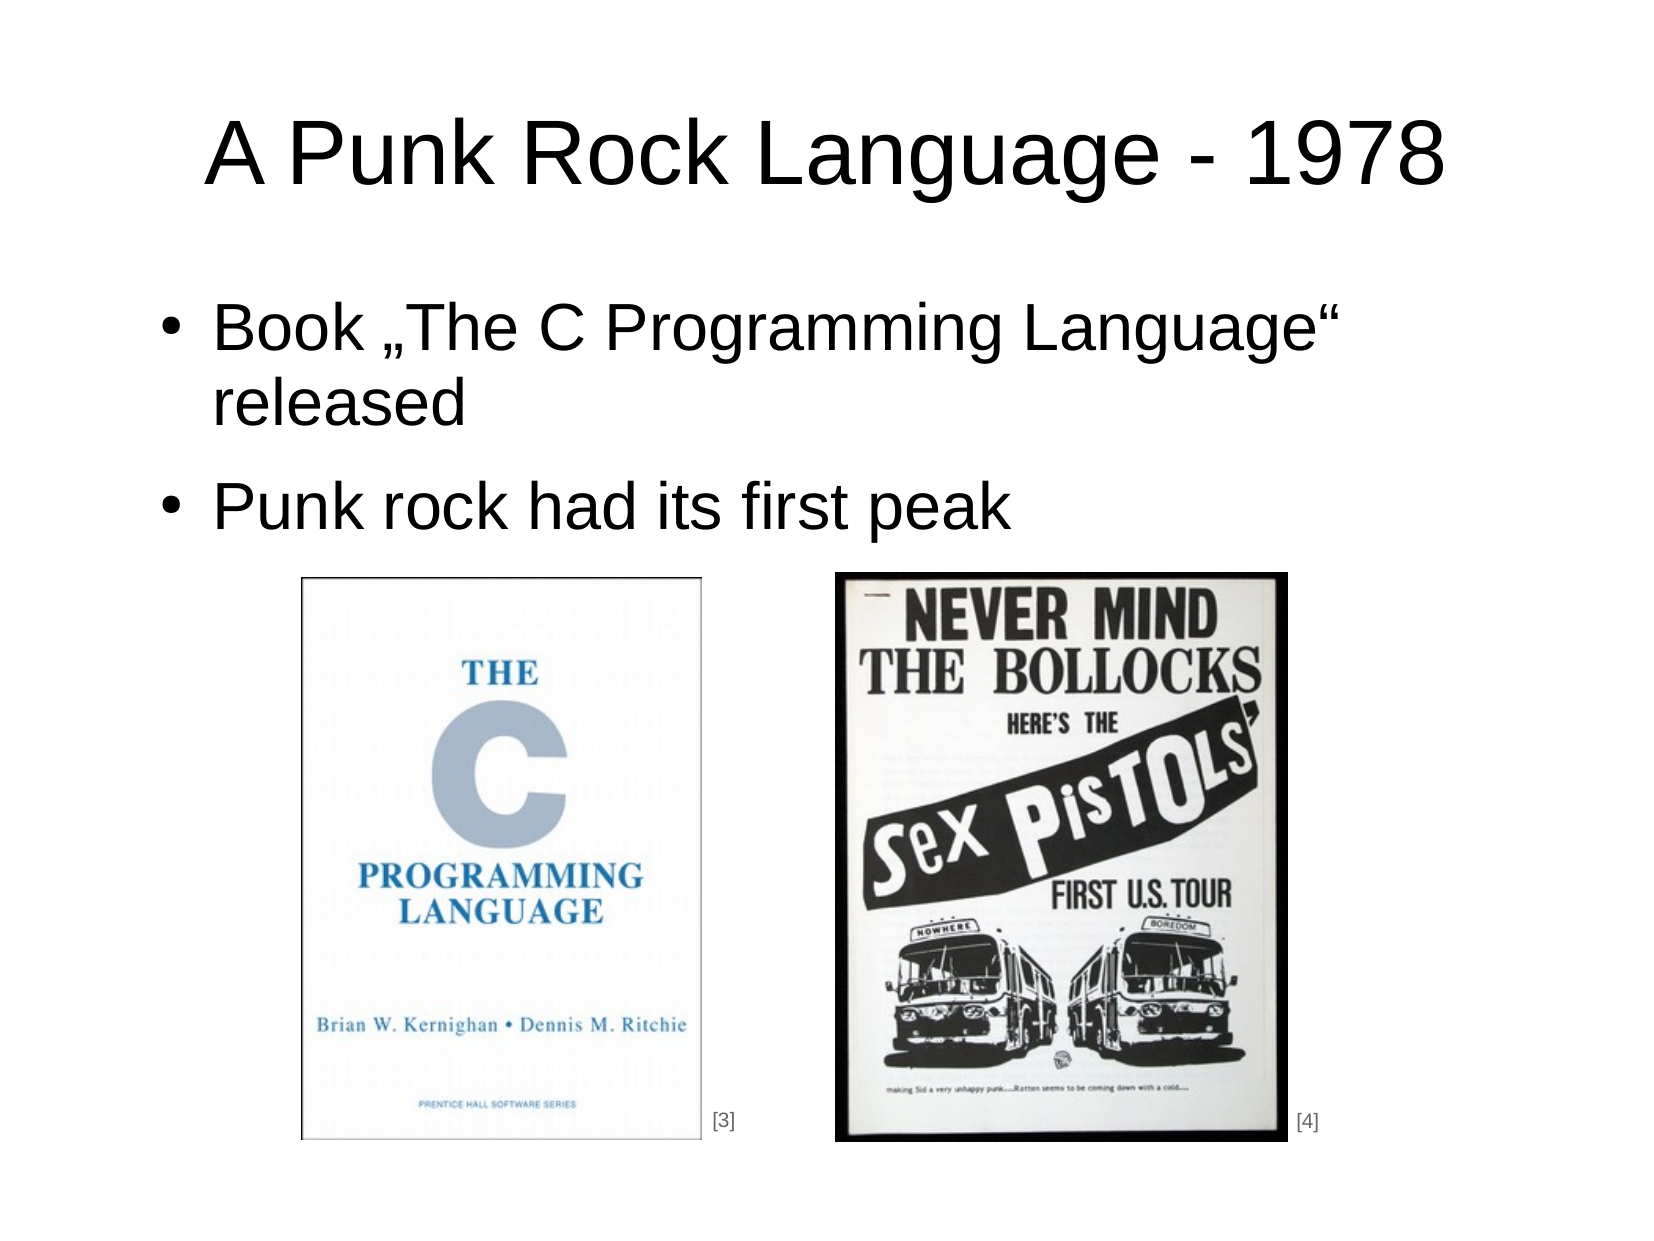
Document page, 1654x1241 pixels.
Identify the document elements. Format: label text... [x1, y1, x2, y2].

text_box [3] [697, 1101, 751, 1140]
list Book „The C Programming Language“ released Punk rock had its first peak [141, 290, 1501, 1010]
picture [301, 577, 702, 1140]
text_box [4] [1281, 1102, 1335, 1141]
title A Punk Rock Language - 1978 [82, 49, 1571, 257]
picture [835, 572, 1288, 1142]
